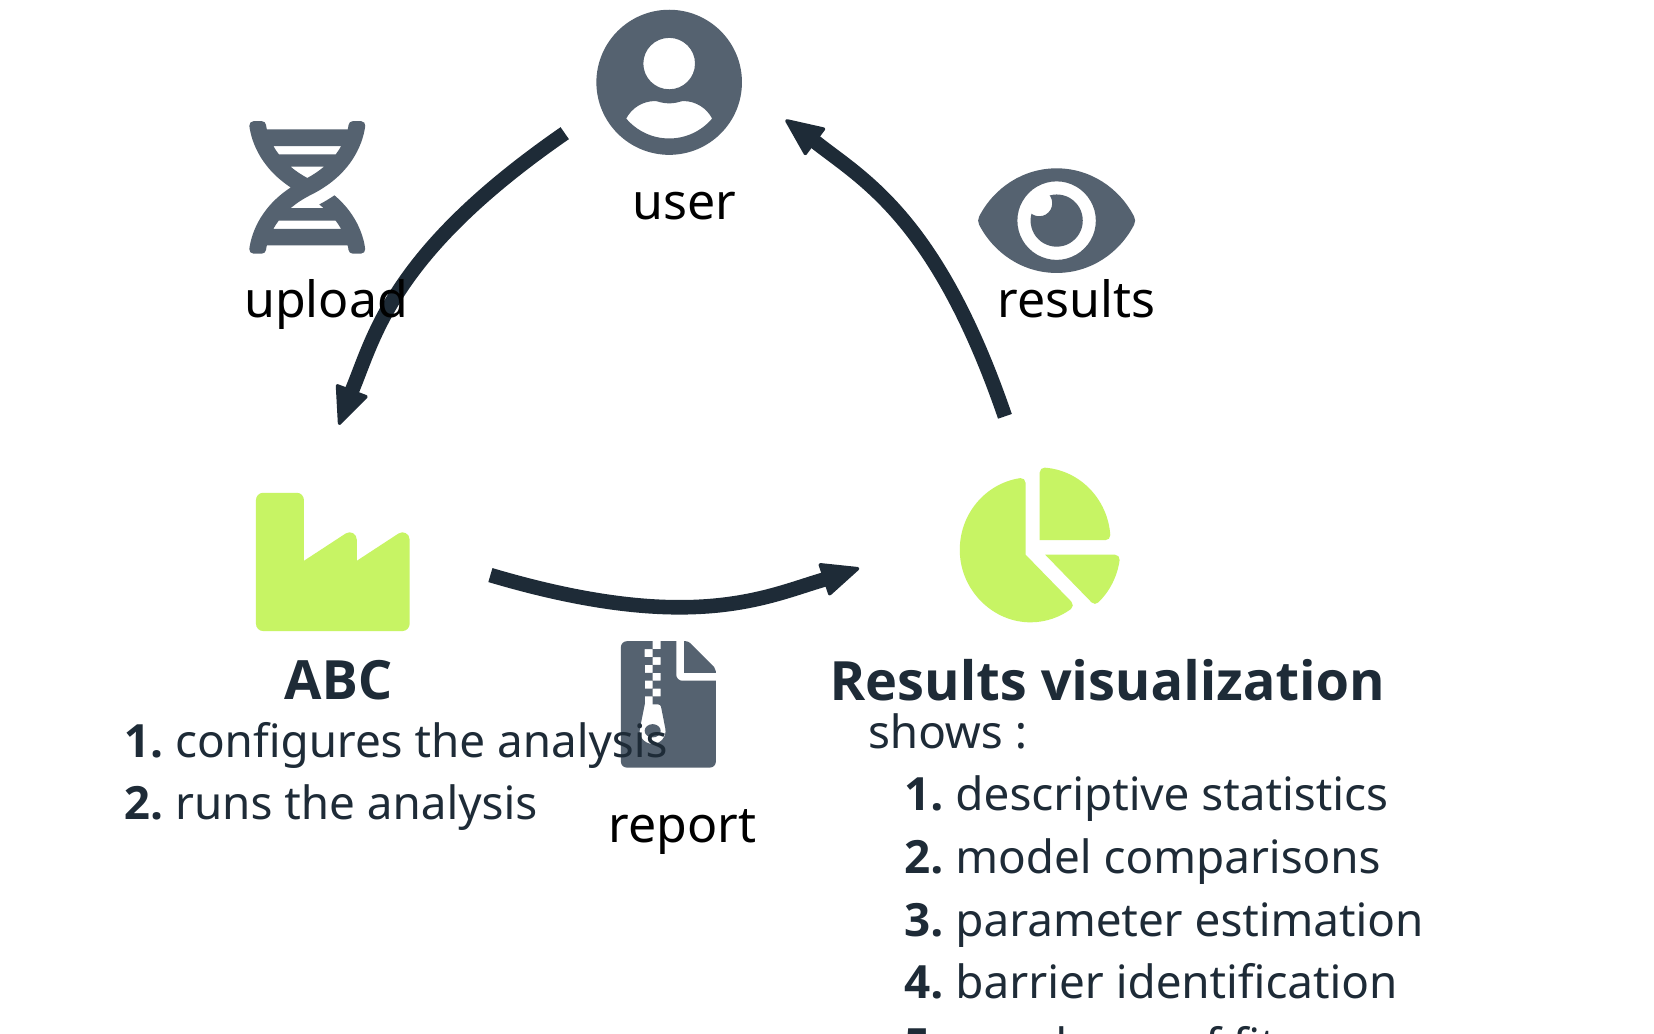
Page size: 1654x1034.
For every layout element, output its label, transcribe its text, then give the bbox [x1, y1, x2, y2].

text_box results [982, 257, 1132, 325]
text_box user [617, 158, 726, 227]
picture [255, 482, 410, 642]
text_box ABC [269, 634, 408, 700]
text_box 1. configures the analysis 2. runs the analysis [109, 700, 562, 811]
text_box upload [229, 257, 387, 325]
text_box Results visualization [814, 635, 1274, 707]
text_box shows : 1. descriptive statistics 2. model comparisons 3. parameter estimation 4. barrier identification 5. goodness of fit [853, 691, 1320, 993]
picture [249, 121, 366, 254]
picture [620, 641, 716, 768]
picture [620, 746, 627, 754]
picture [959, 467, 1120, 623]
text_box report [594, 781, 742, 849]
picture [978, 150, 1136, 291]
picture [596, 7, 743, 158]
